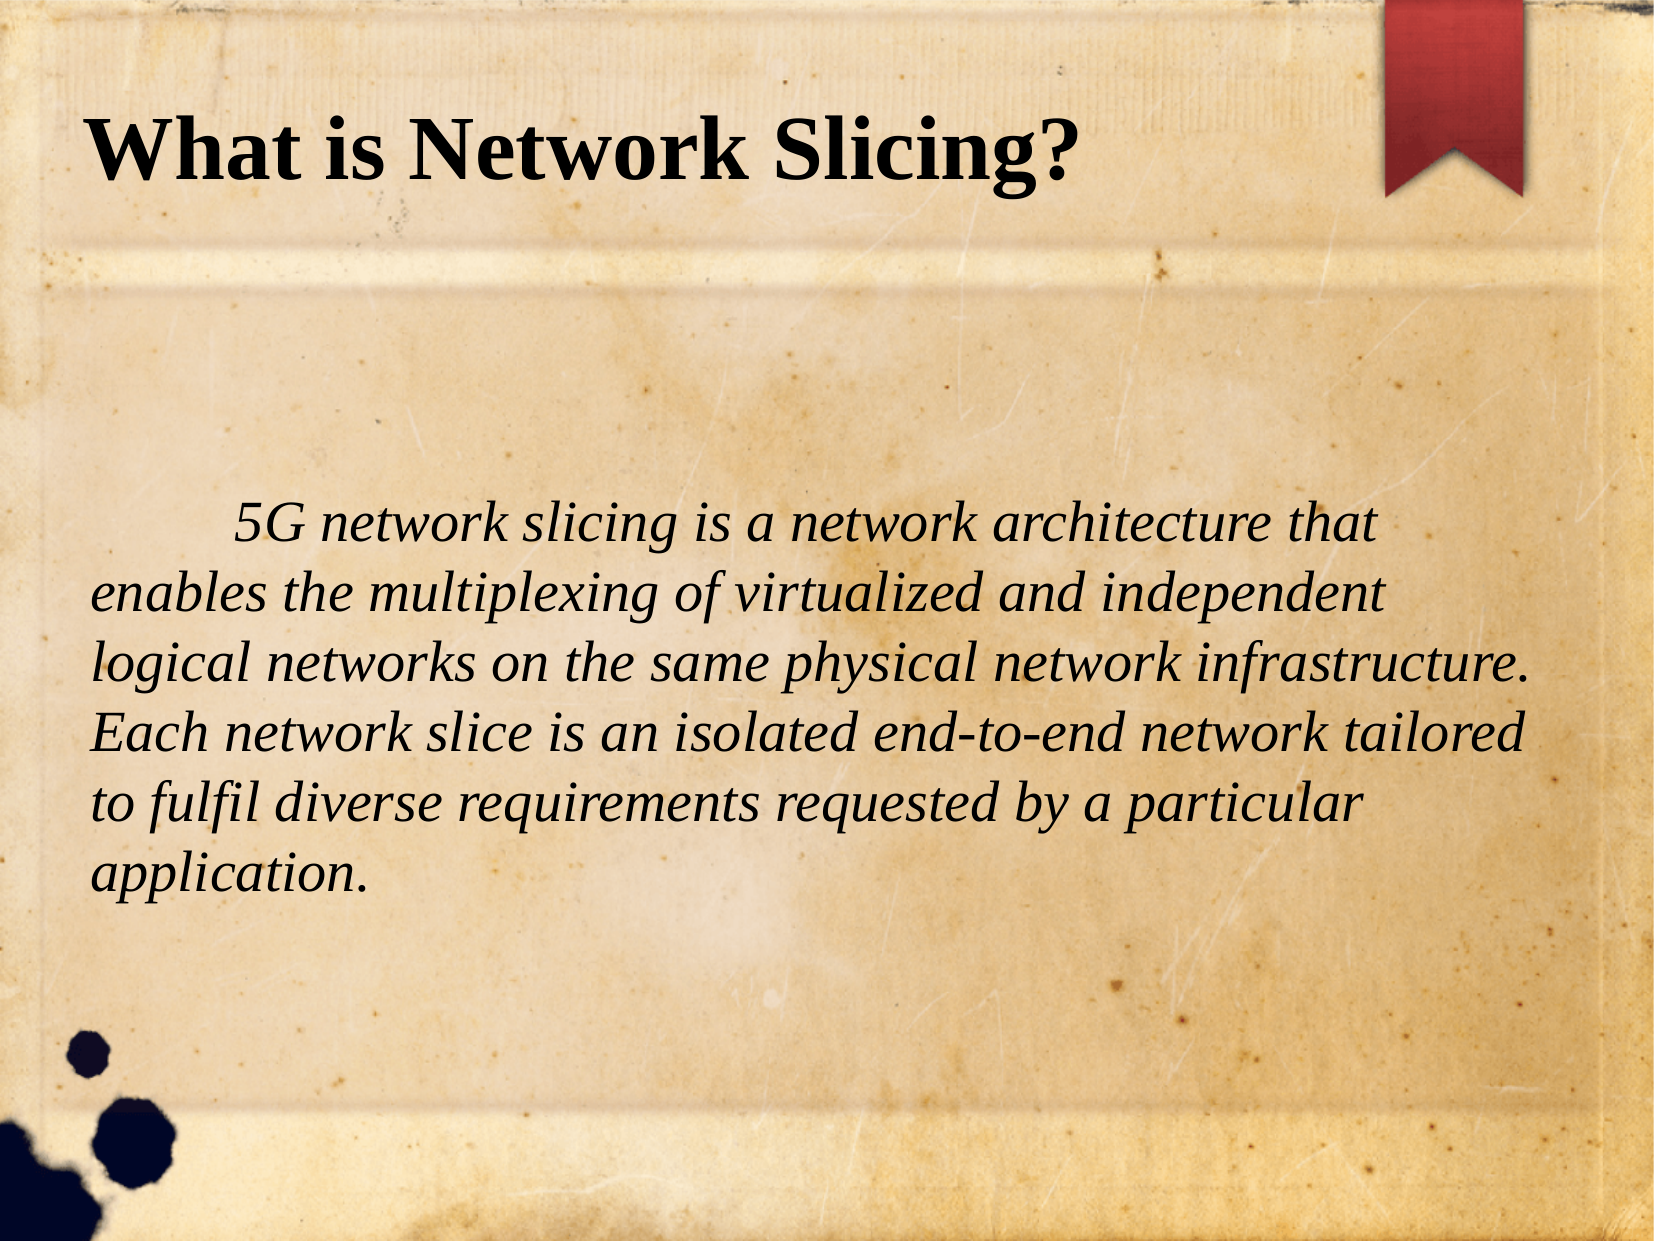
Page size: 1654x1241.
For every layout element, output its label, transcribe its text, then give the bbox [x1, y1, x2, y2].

title What is Network Slicing? [82, 49, 1347, 237]
list 5G network slicing is a network architecture that enables the multiplexing of virtualized and independent logical networks on the same physical network infrastructure. Each network slice is an isolated end-to-end network tailored to fulfil diverse requirements requested by a particular application. [89, 285, 1546, 1005]
